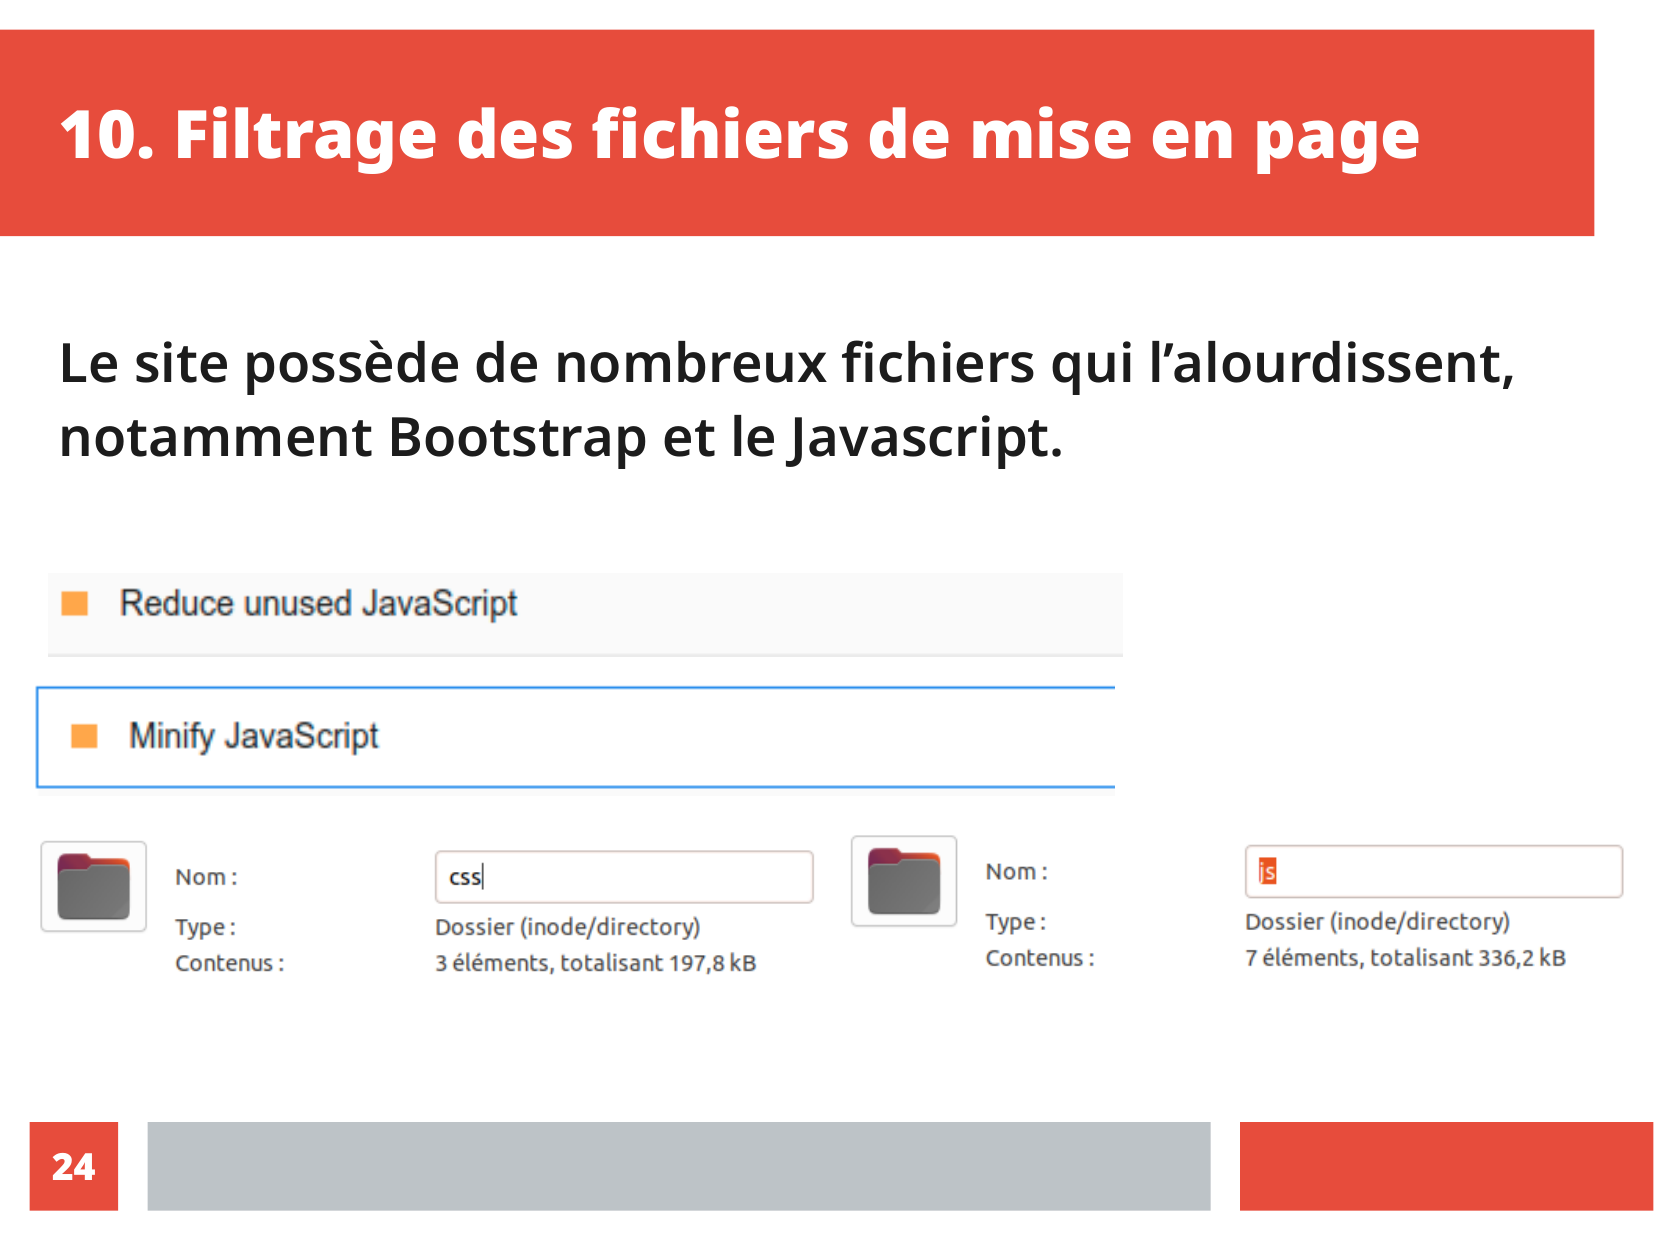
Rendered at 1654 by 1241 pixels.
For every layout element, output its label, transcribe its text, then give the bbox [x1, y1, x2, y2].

picture [32, 680, 1115, 796]
picture [845, 831, 1630, 974]
picture [36, 835, 822, 976]
list Le site possède de nombreux fichiers qui l’alourdissent, notamment Bootstrap et le Javascript. [59, 324, 1587, 691]
title 10. Filtrage des fichiers de mise en page [59, 59, 1595, 207]
picture [48, 573, 1123, 657]
